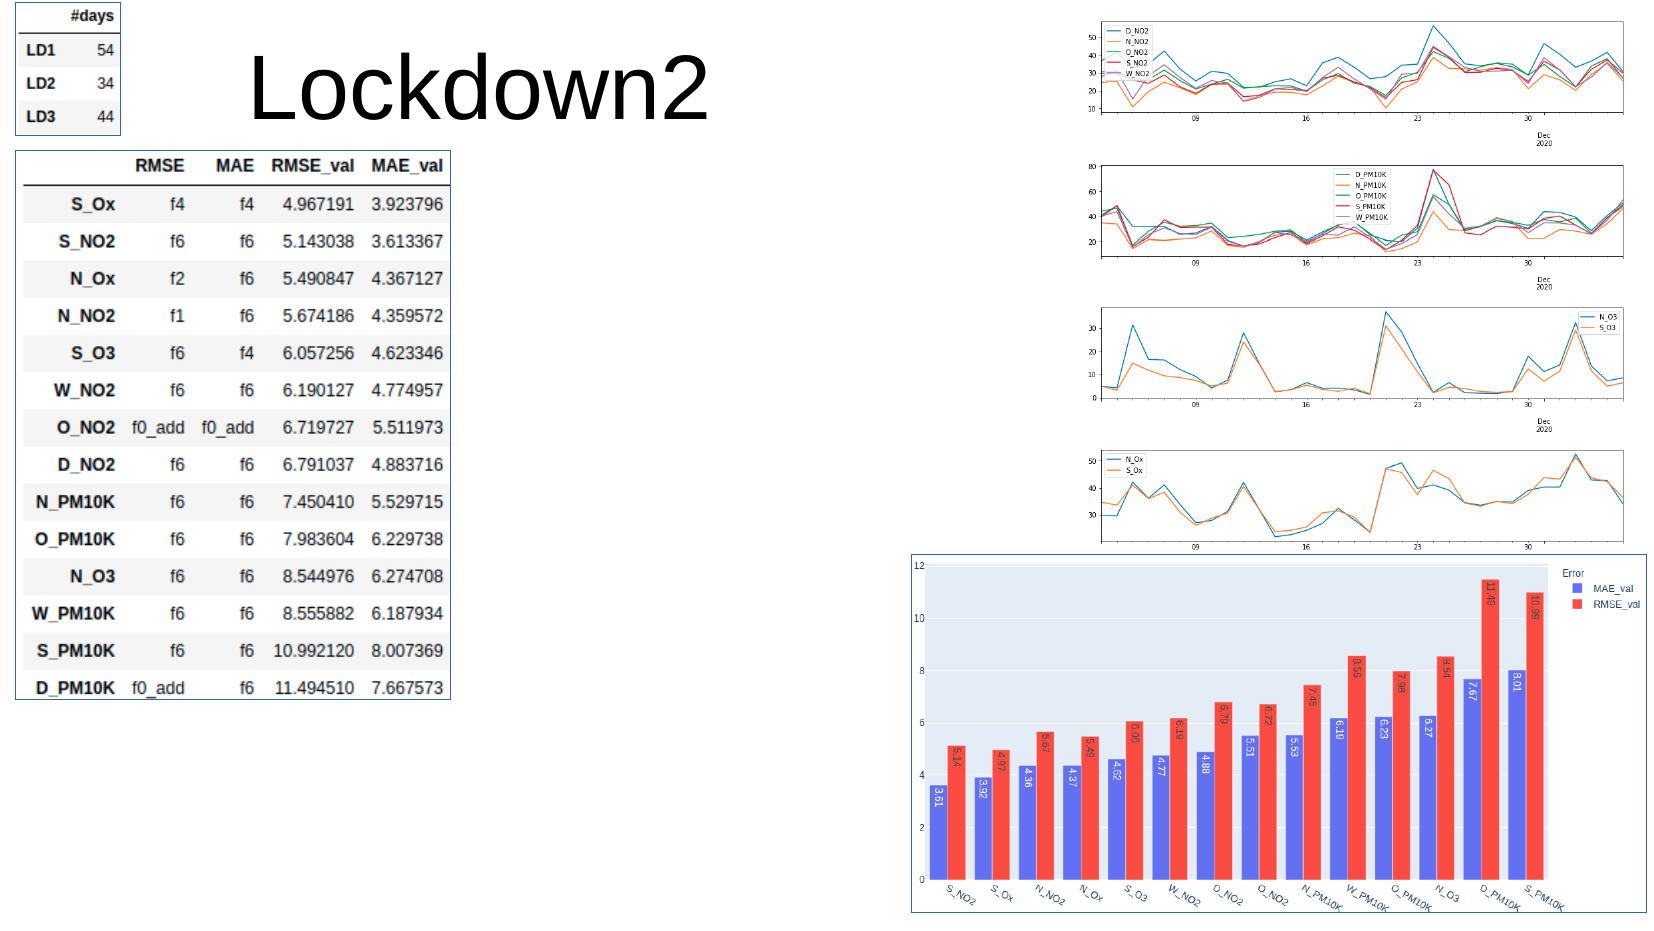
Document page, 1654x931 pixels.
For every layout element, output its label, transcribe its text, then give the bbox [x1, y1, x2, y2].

picture [15, 149, 451, 700]
picture [911, 15, 1647, 913]
picture [15, 2, 121, 136]
title Lockdown2 [60, 9, 901, 166]
